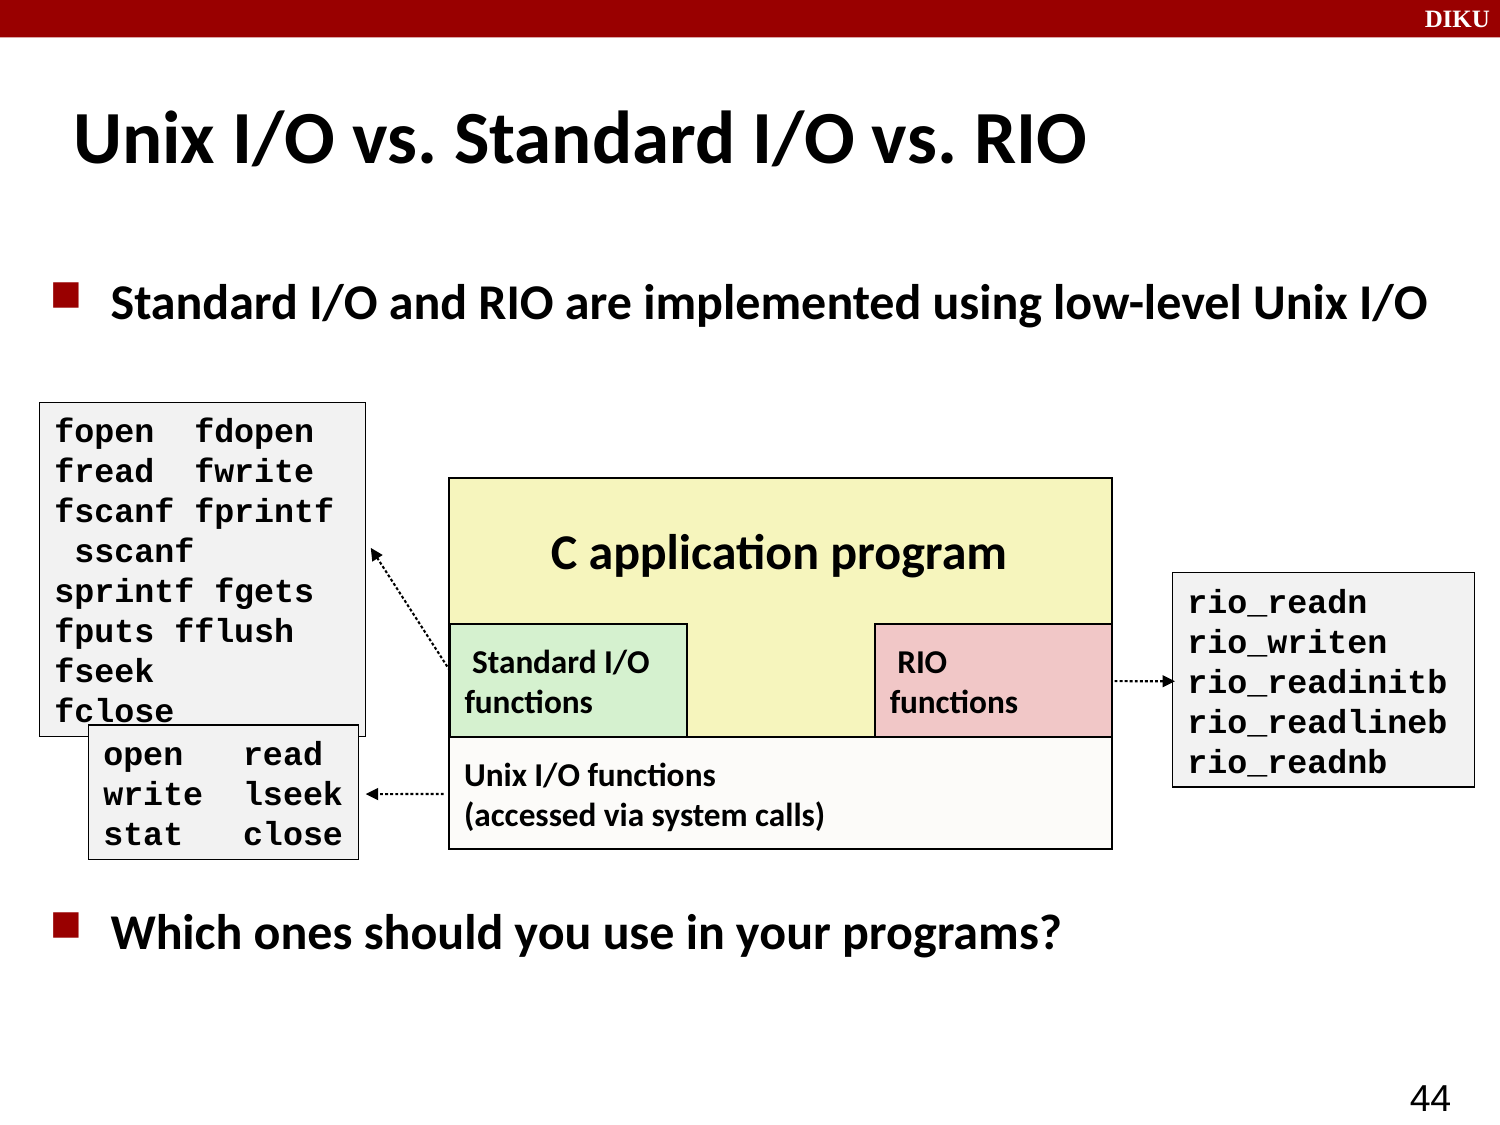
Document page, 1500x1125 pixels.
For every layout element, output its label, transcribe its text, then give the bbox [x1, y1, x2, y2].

text_box fopen fdopen fread fwrite fscanf fprintf sscanf sprintf fgets fputs fflush fseek fclose [39, 402, 366, 737]
text_box [449, 477, 1113, 736]
text_box rio_readn rio_writen rio_readinitb rio_readlineb rio_readnb [1172, 572, 1475, 788]
text_box Standard I/O functions [449, 624, 688, 737]
text_box open read write lseek stat close [88, 725, 359, 860]
text_box C application program [536, 512, 1023, 588]
text_box Unix I/O vs. Standard I/O vs. RIO [58, 71, 1304, 197]
text_box Unix I/O functions (accessed via system calls) [449, 736, 1113, 850]
text_box RIO functions [875, 624, 1113, 737]
text_box Standard I/O and RIO are implemented using low-level Unix I/O Which ones should you use in your programs? [39, 262, 1475, 1063]
